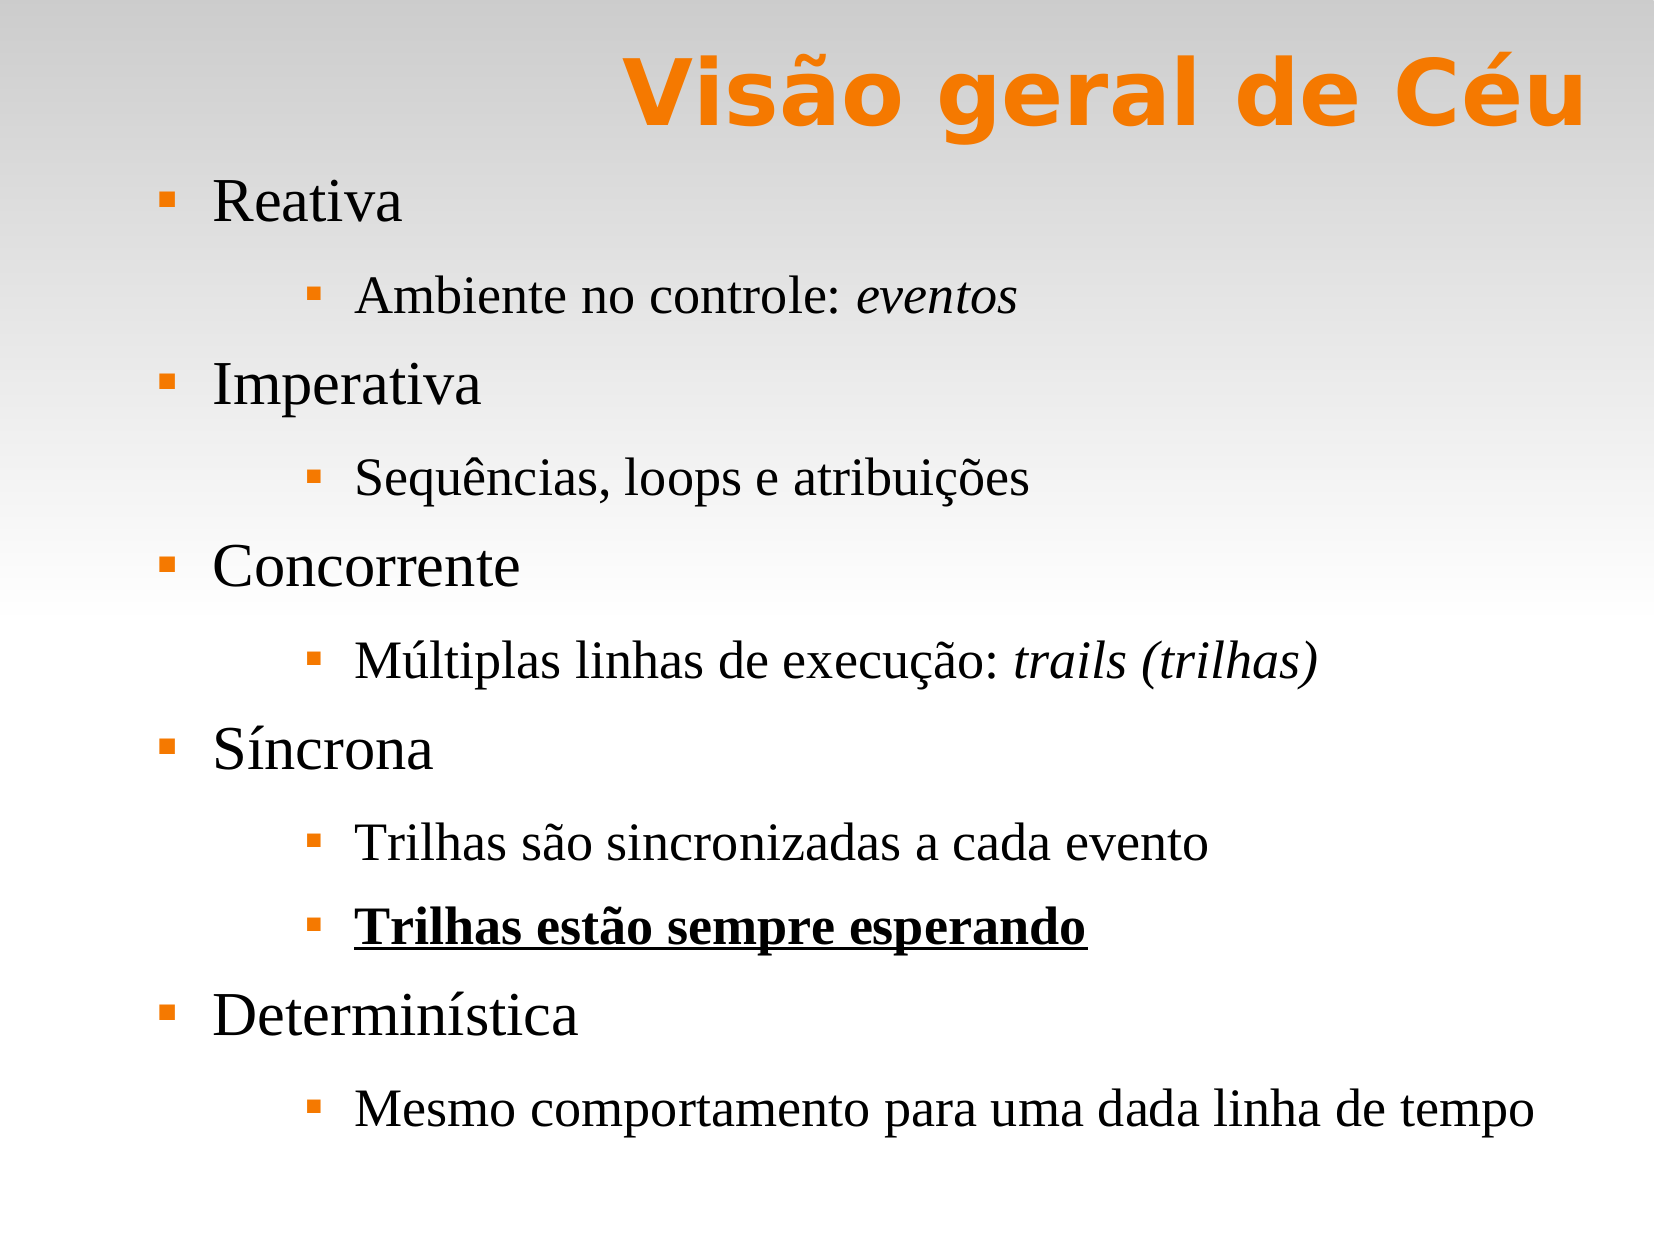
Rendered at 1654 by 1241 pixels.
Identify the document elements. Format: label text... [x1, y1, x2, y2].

list Reativa Ambiente no controle: eventos Imperativa Sequências, loops e atribuições Concorrente Múltiplas linhas de execução: trails (trilhas) Síncrona Trilhas são sincronizadas a cada evento Trilhas estão sempre esperando Determinística Mesmo comportamento para uma dada linha de tempo [70, 166, 1559, 1208]
title Visão geral de Céu [562, 0, 1651, 198]
